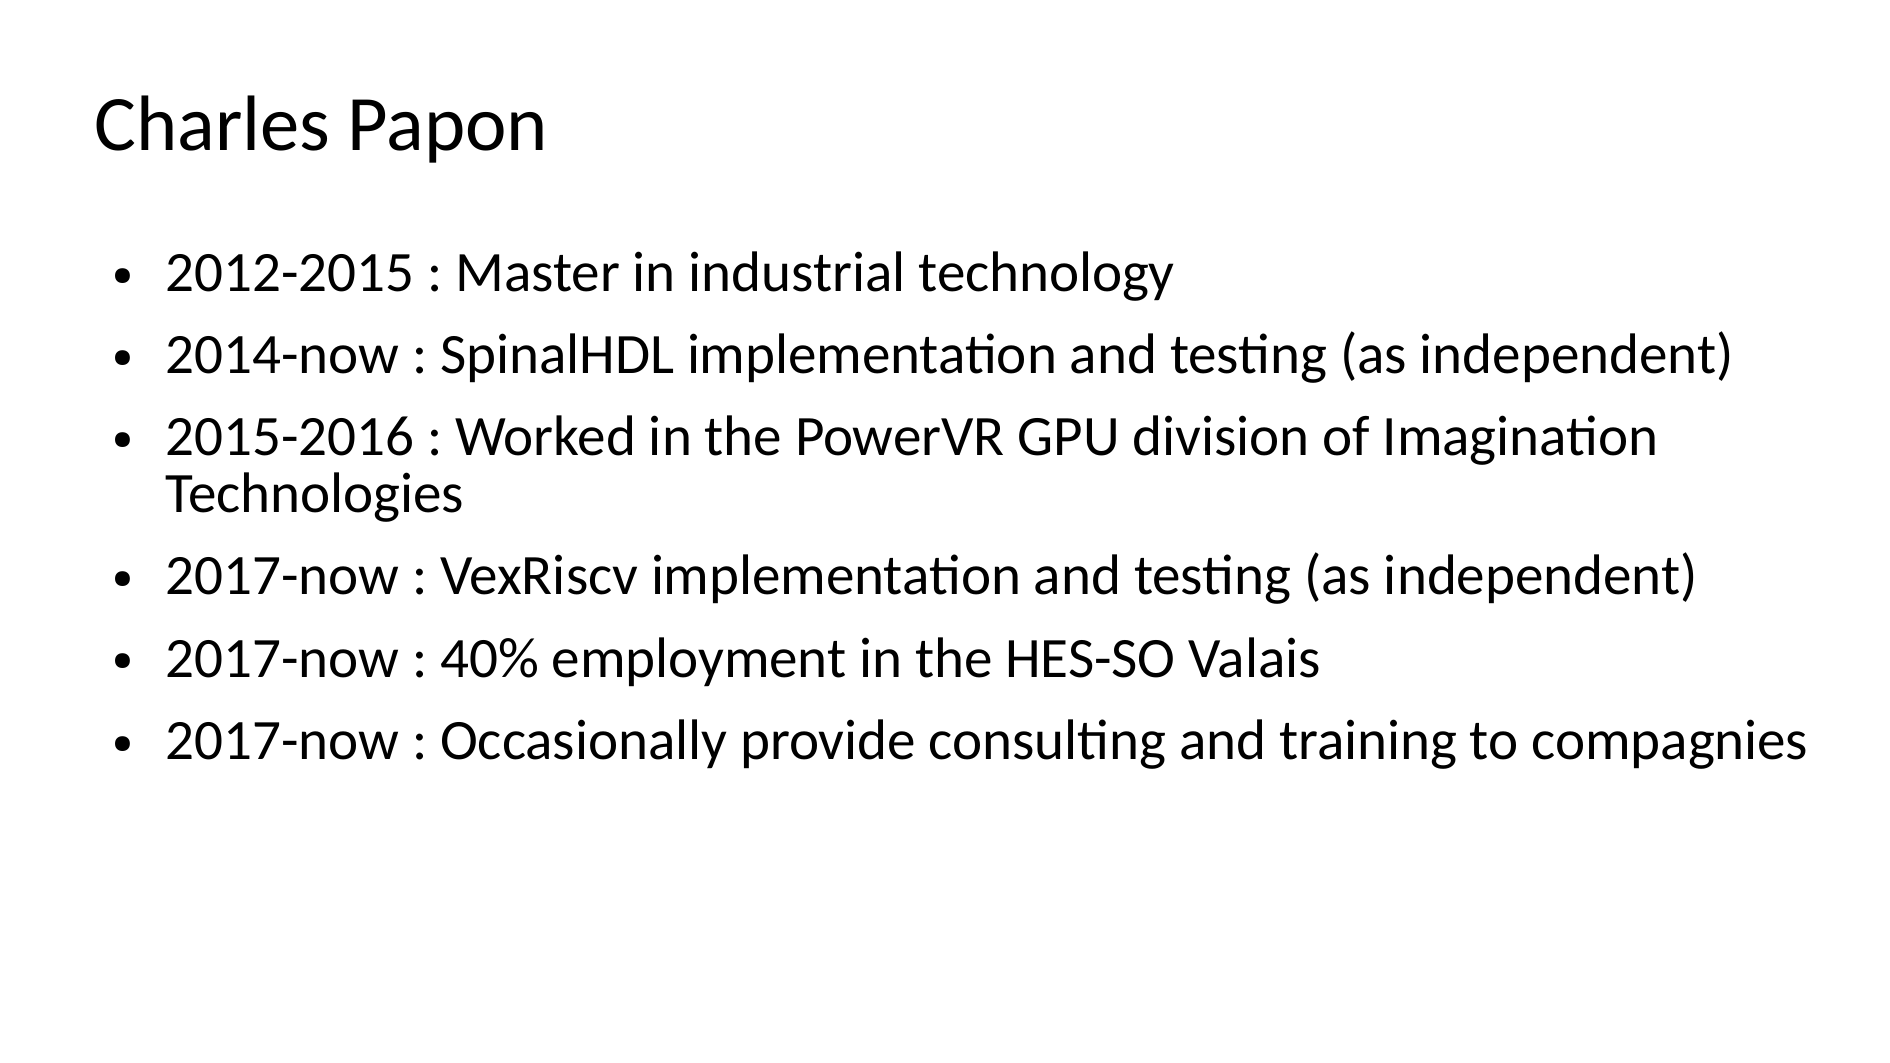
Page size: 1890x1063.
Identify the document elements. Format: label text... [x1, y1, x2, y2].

list 2012-2015 : Master in industrial technology 2014-now : SpinalHDL implementation and testing (as independent) 2015-2016 : Worked in the PowerVR GPU division of Imagination Technologies 2017-now : VexRiscv implementation and testing (as independent) 2017-now : 40% employment in the HES-SO Valais 2017-now : Occasionally provide consulting and training to compagnies [94, 248, 1867, 951]
title Charles Papon [94, 42, 1796, 220]
